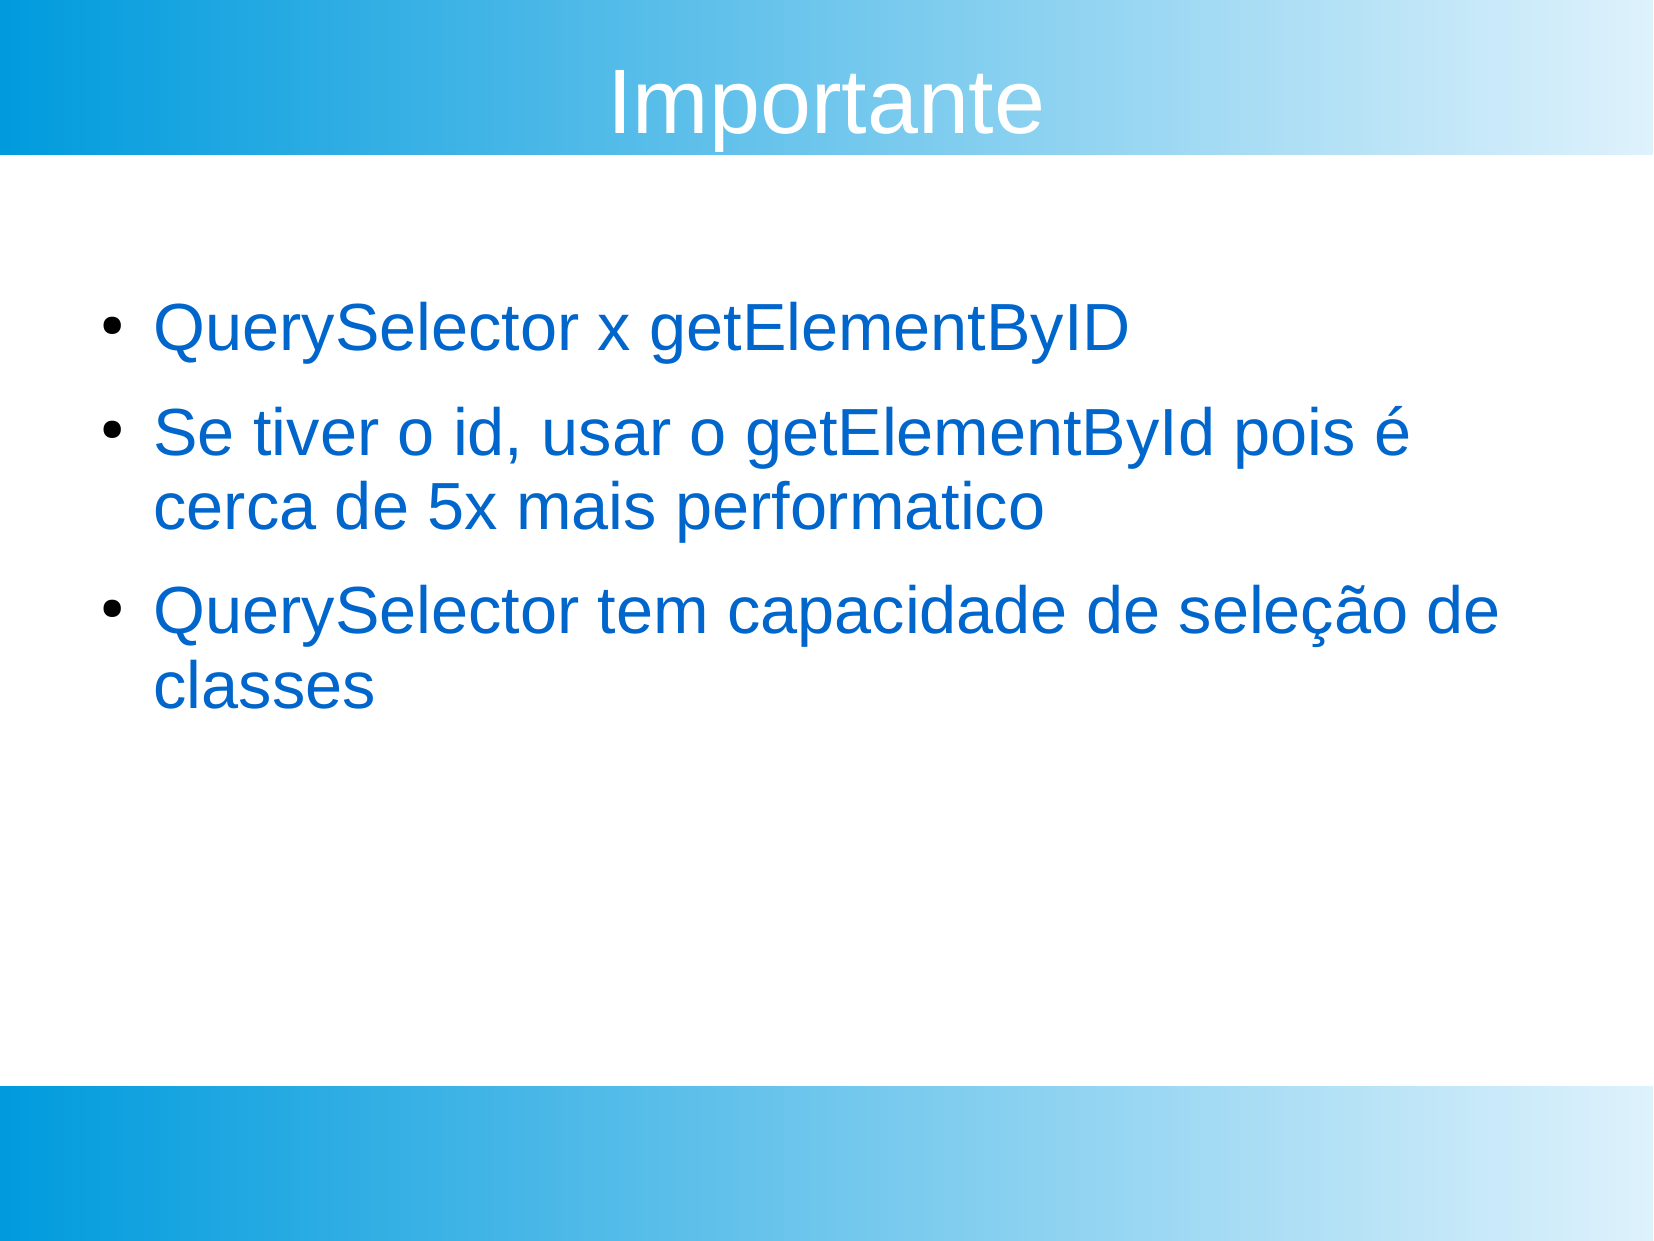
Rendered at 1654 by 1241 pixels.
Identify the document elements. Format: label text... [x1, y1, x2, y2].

list QuerySelector x getElementByID Se tiver o id, usar o getElementById pois é cerca de 5x mais performatico QuerySelector tem capacidade de seleção de classes [82, 290, 1571, 1010]
title Importante [82, 49, 1571, 155]
